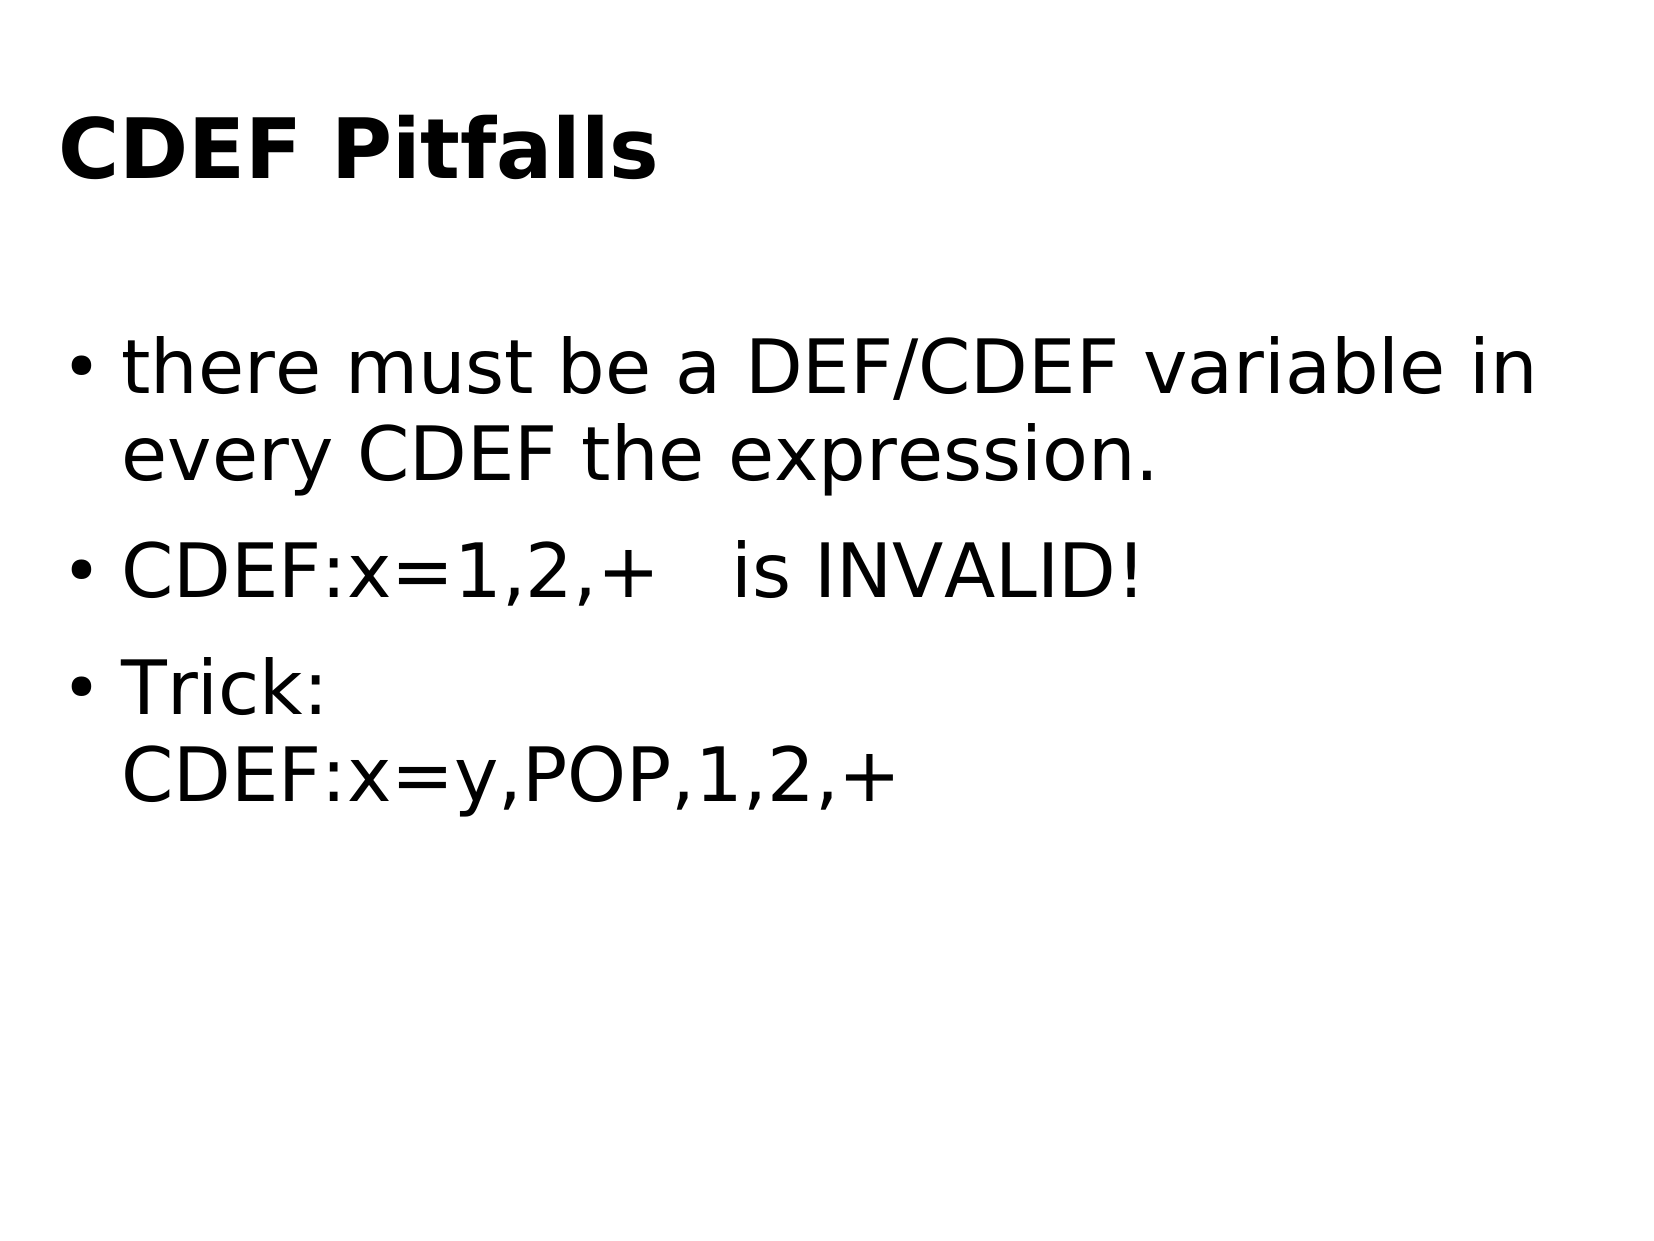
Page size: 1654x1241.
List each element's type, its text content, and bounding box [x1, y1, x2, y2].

title CDEF Pitfalls [59, 75, 1607, 225]
list there must be a DEF/CDEF variable in every CDEF the expression. CDEF:x=1,2,+ is INVALID! Trick: CDEF:x=y,POP,1,2,+ [50, 323, 1571, 1093]
